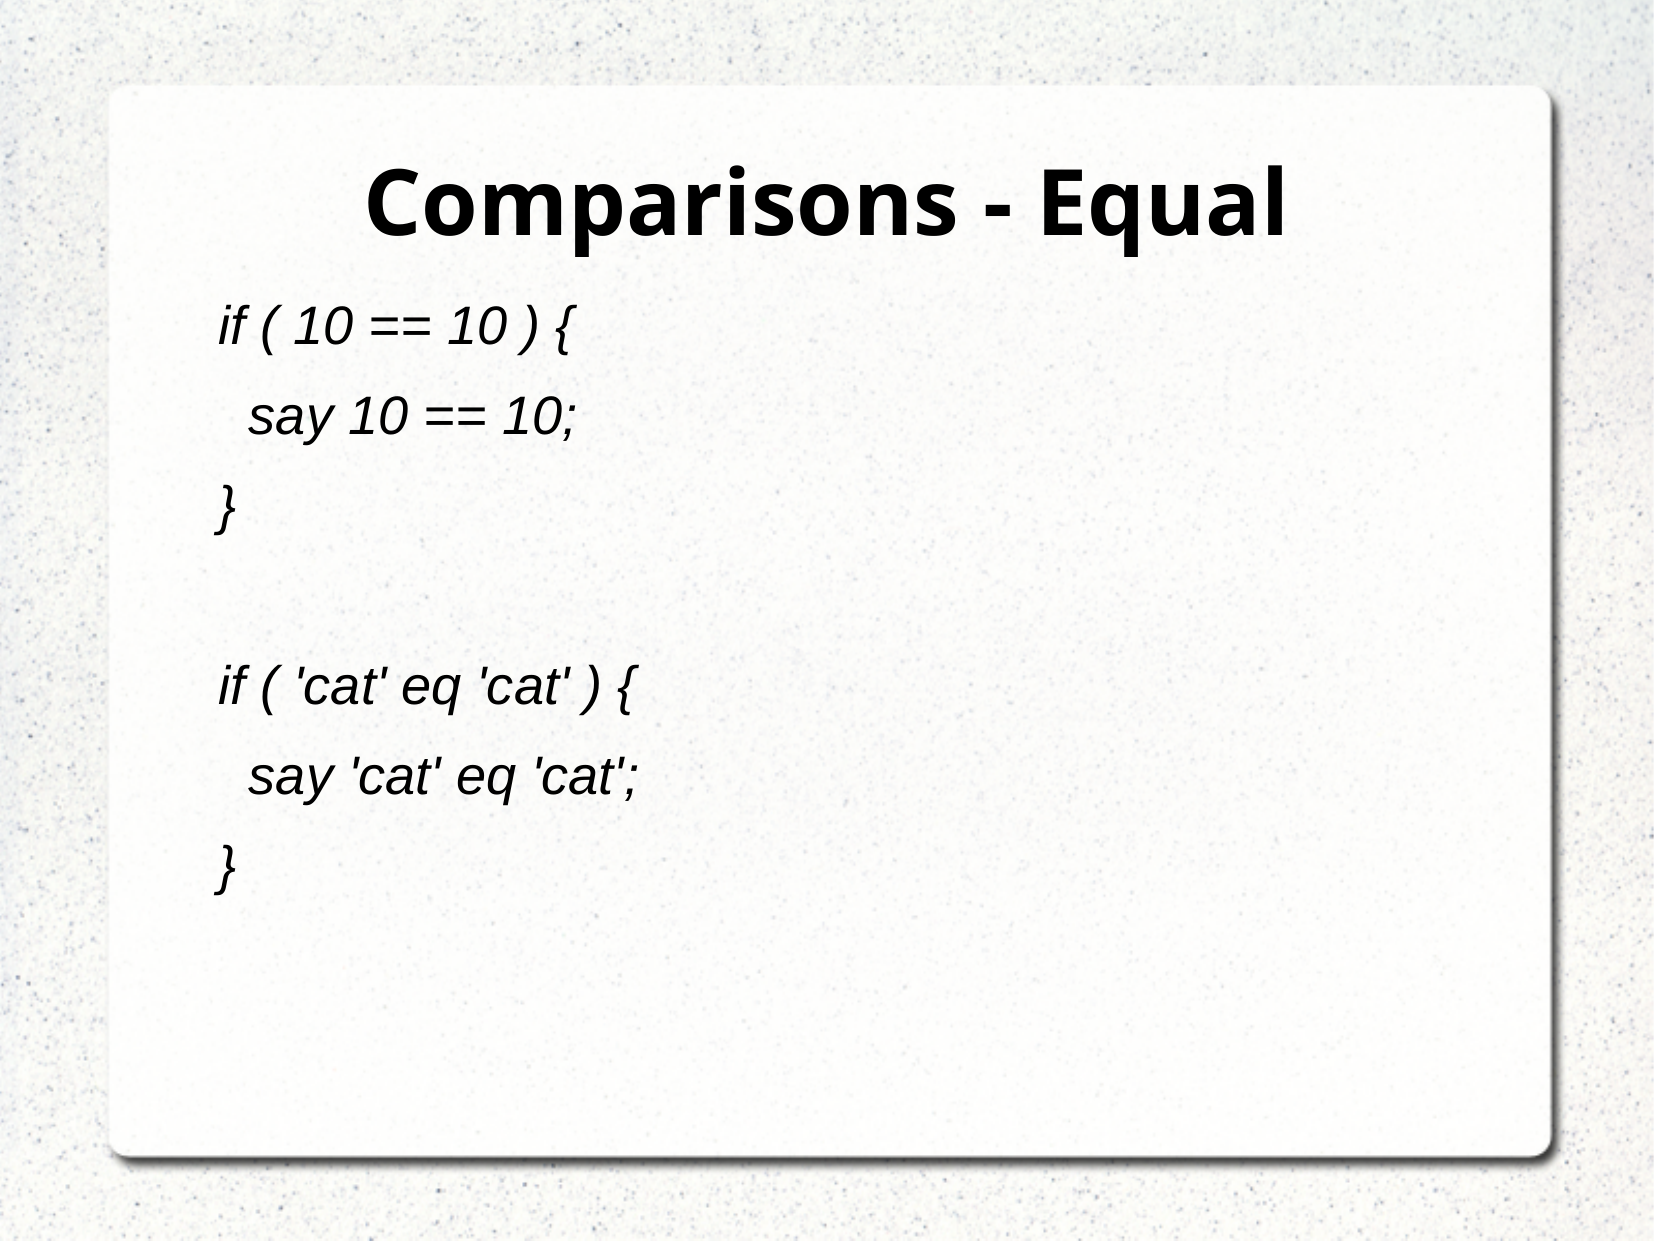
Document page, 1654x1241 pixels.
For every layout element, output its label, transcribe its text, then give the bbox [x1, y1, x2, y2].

list if ( 10 == 10 ) { say 10 == 10; } if ( 'cat' eq 'cat' ) { say 'cat' eq 'cat'; } [147, 295, 1506, 931]
title Comparisons - Equal [118, 96, 1536, 304]
picture [0, 0, 1654, 1241]
